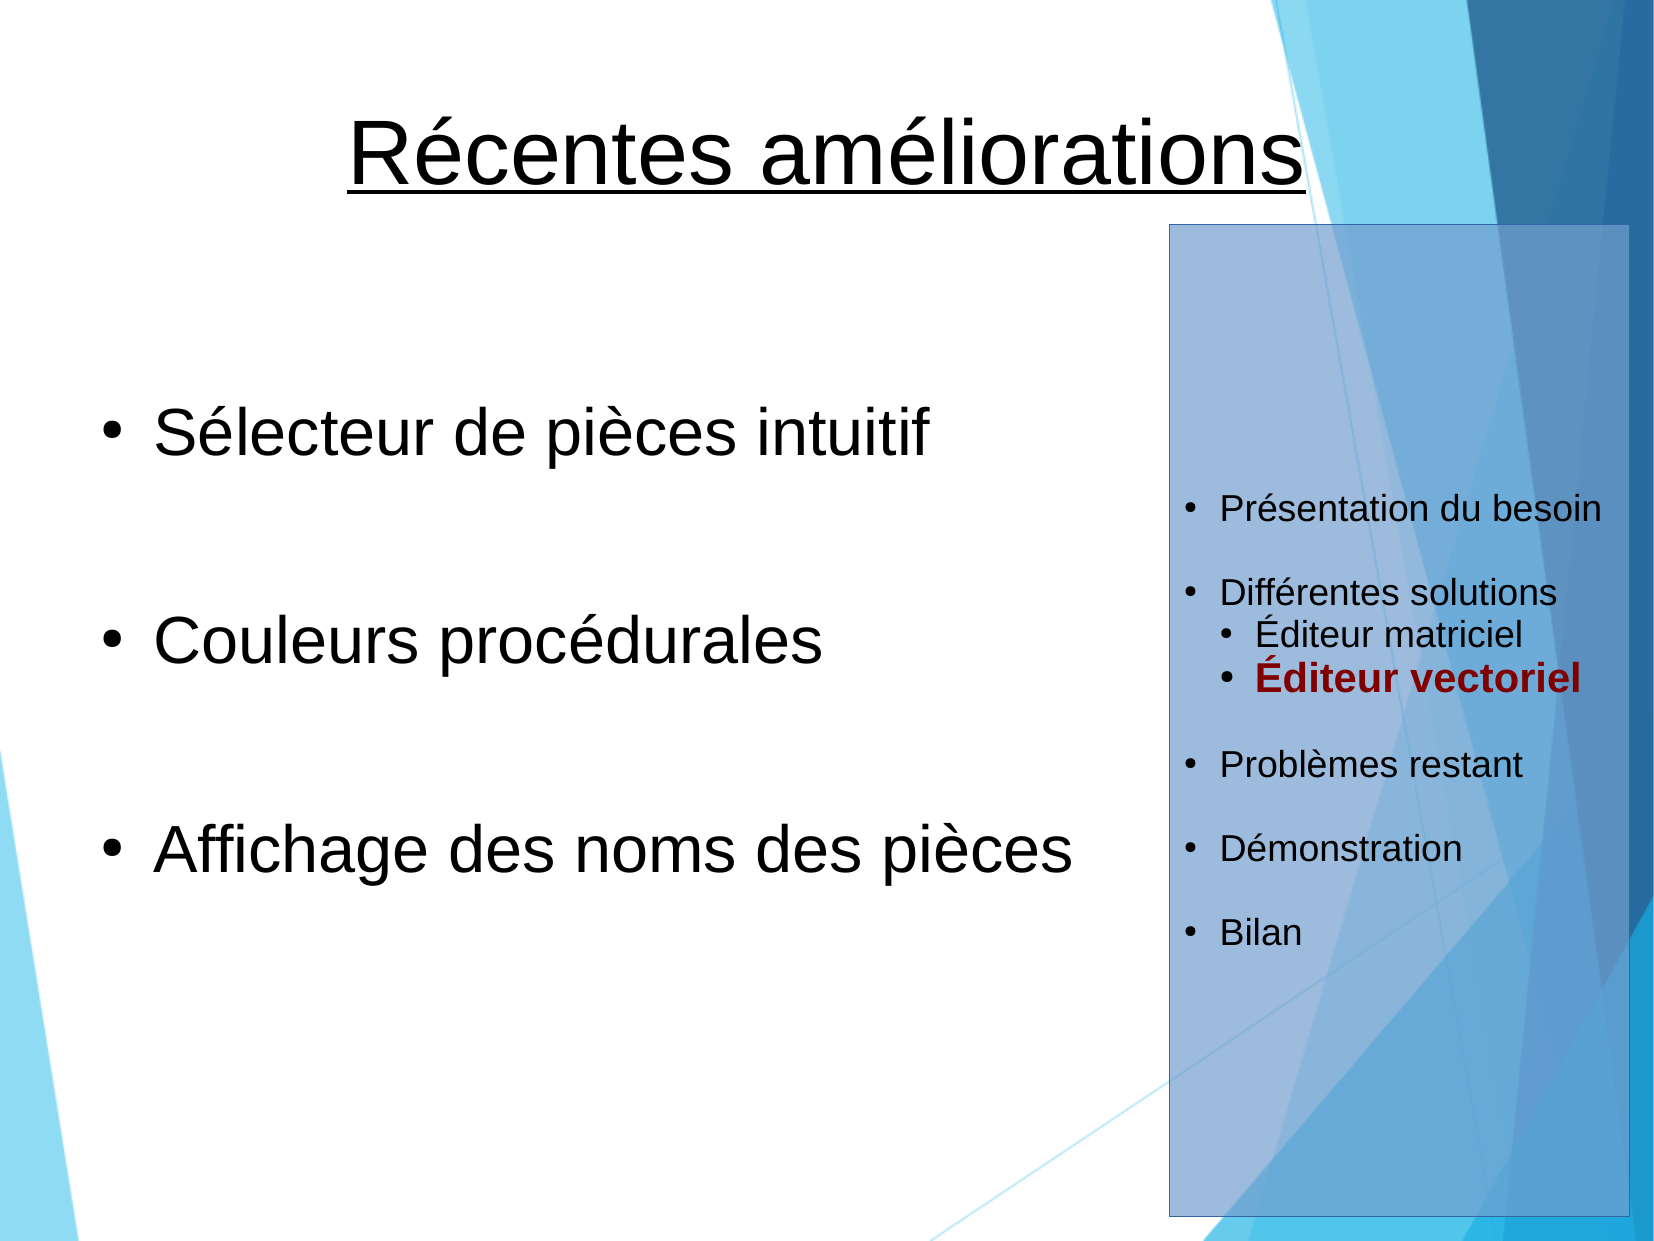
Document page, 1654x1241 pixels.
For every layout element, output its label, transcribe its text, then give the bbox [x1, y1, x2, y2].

list Sélecteur de pièces intuitif Couleurs procédurales Affichage des noms des pièces [82, 290, 1169, 1010]
text_box Présentation du besoin Différentes solutions Éditeur matriciel Éditeur vectoriel Problèmes restant Démonstration Bilan [1169, 224, 1630, 1217]
picture [0, 0, 1654, 1241]
title Récentes améliorations [82, 49, 1571, 257]
